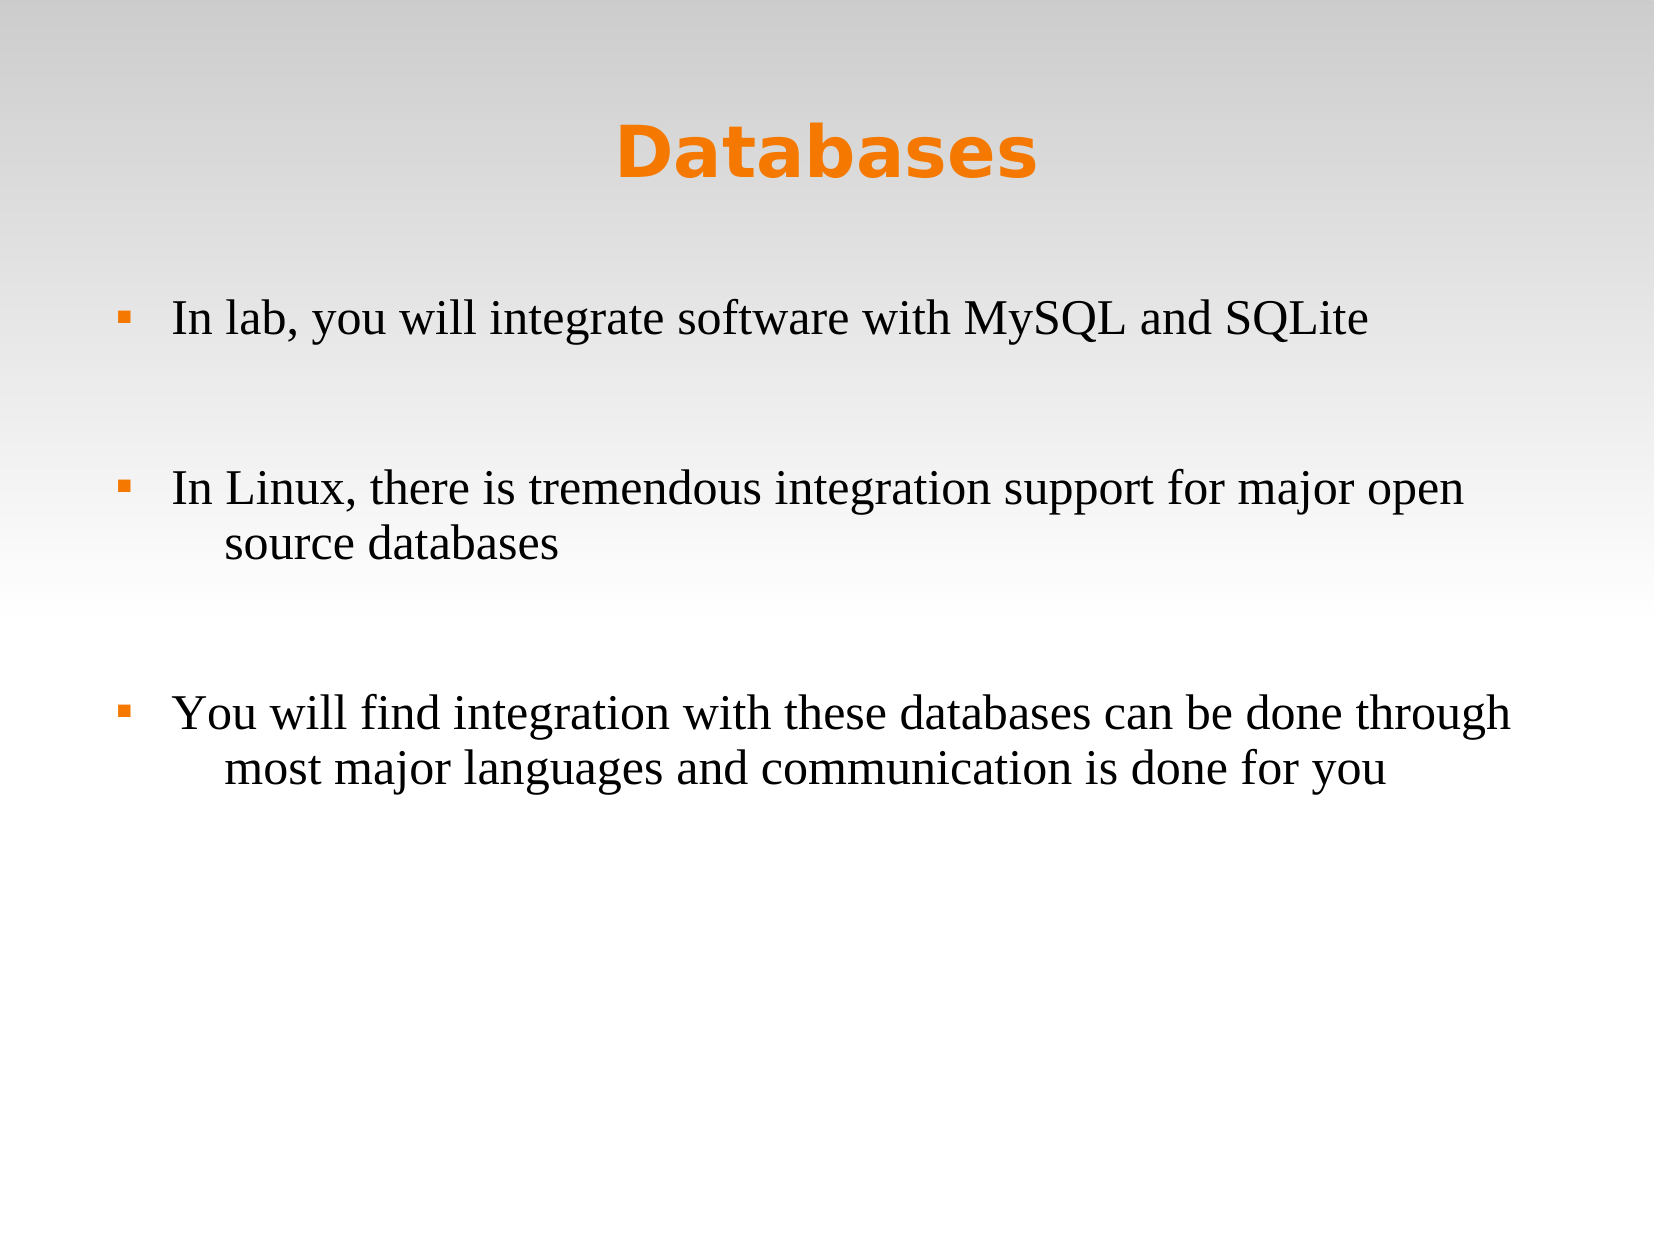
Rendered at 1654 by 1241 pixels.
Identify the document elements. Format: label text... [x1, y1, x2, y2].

list In lab, you will integrate software with MySQL and SQLite In Linux, there is tremendous integration support for major open source databases You will find integration with these databases can be done through most major languages and communication is done for you [82, 290, 1571, 1109]
title Databases [82, 49, 1571, 257]
